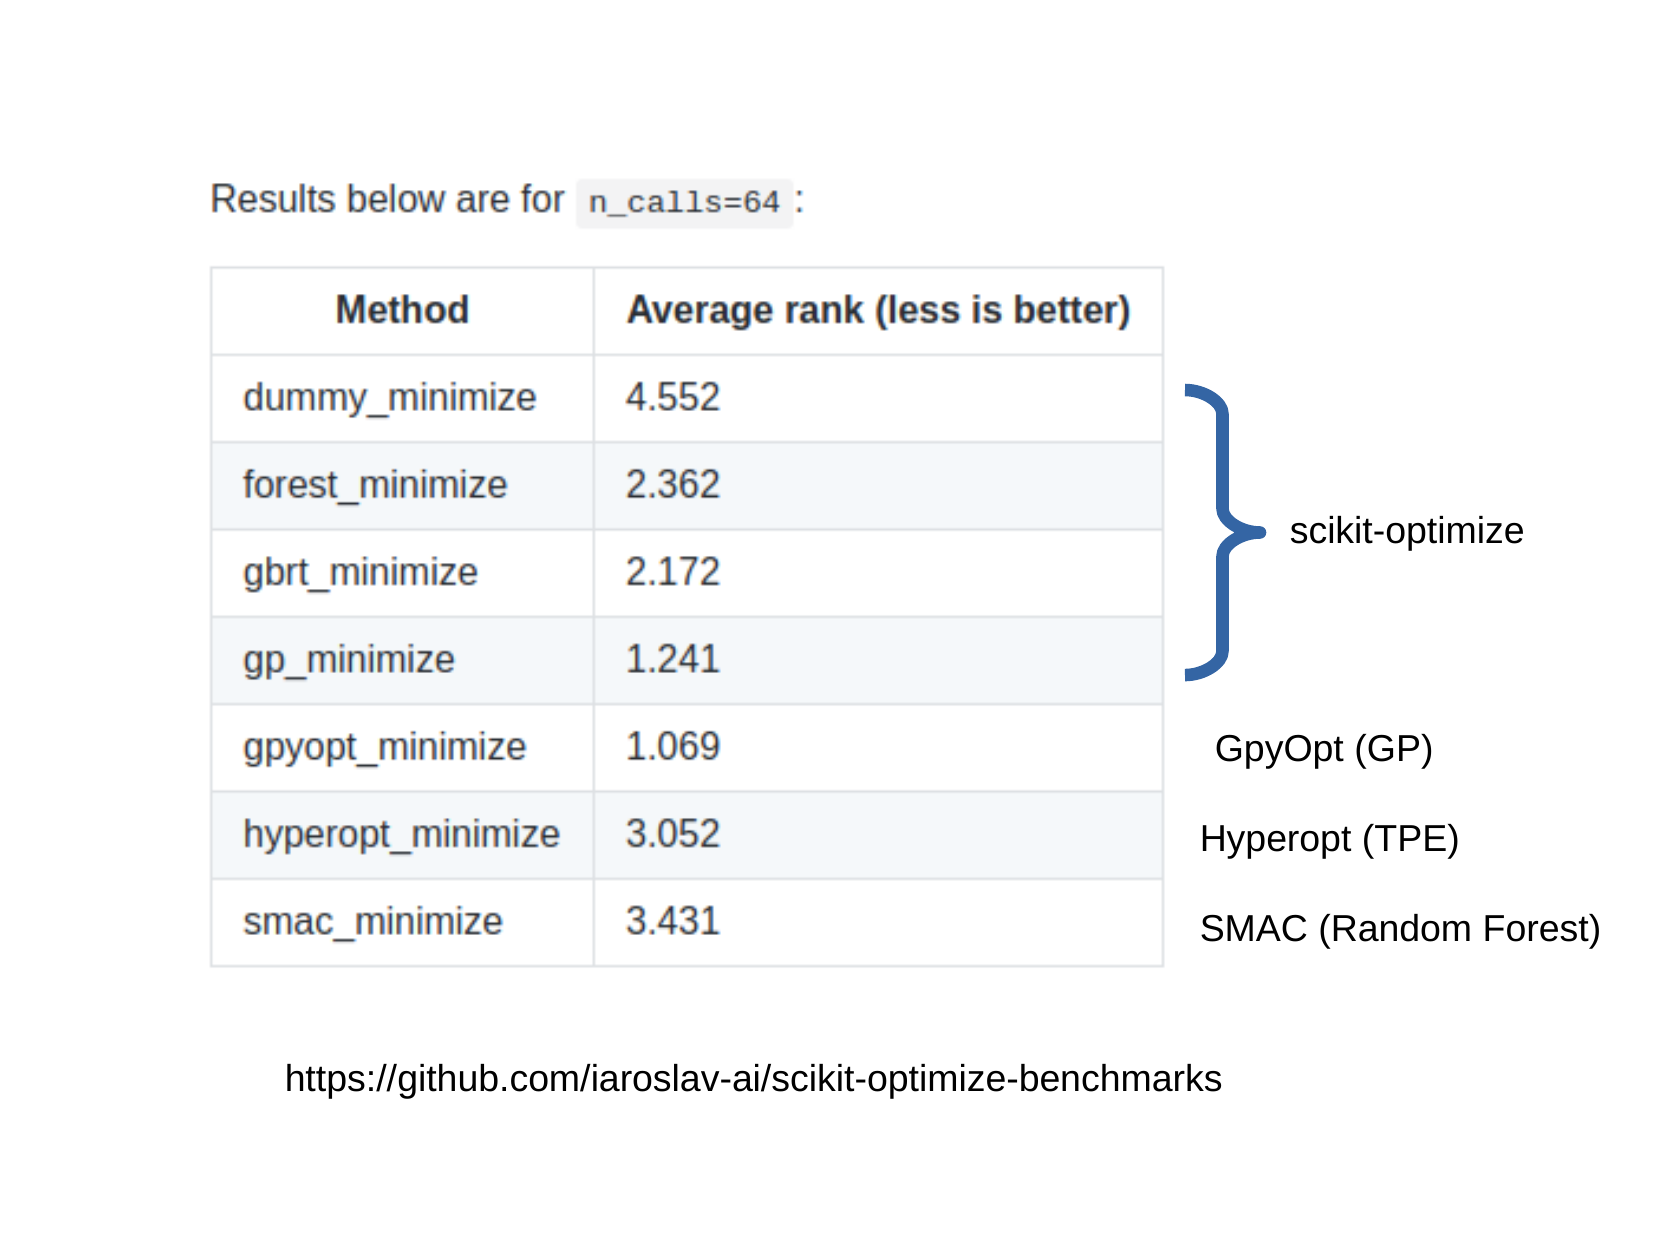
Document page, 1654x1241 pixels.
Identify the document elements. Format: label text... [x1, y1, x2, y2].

text_box https://github.com/iaroslav-ai/scikit-optimize-benchmarks [270, 1050, 1238, 1107]
picture [206, 149, 1231, 994]
text_box GpyOpt (GP) [1200, 720, 1546, 777]
text_box scikit-optimize [1275, 502, 1546, 601]
text_box SMAC (Random Forest) [1185, 900, 1636, 998]
text_box Hyperopt (TPE) [1185, 810, 1531, 867]
